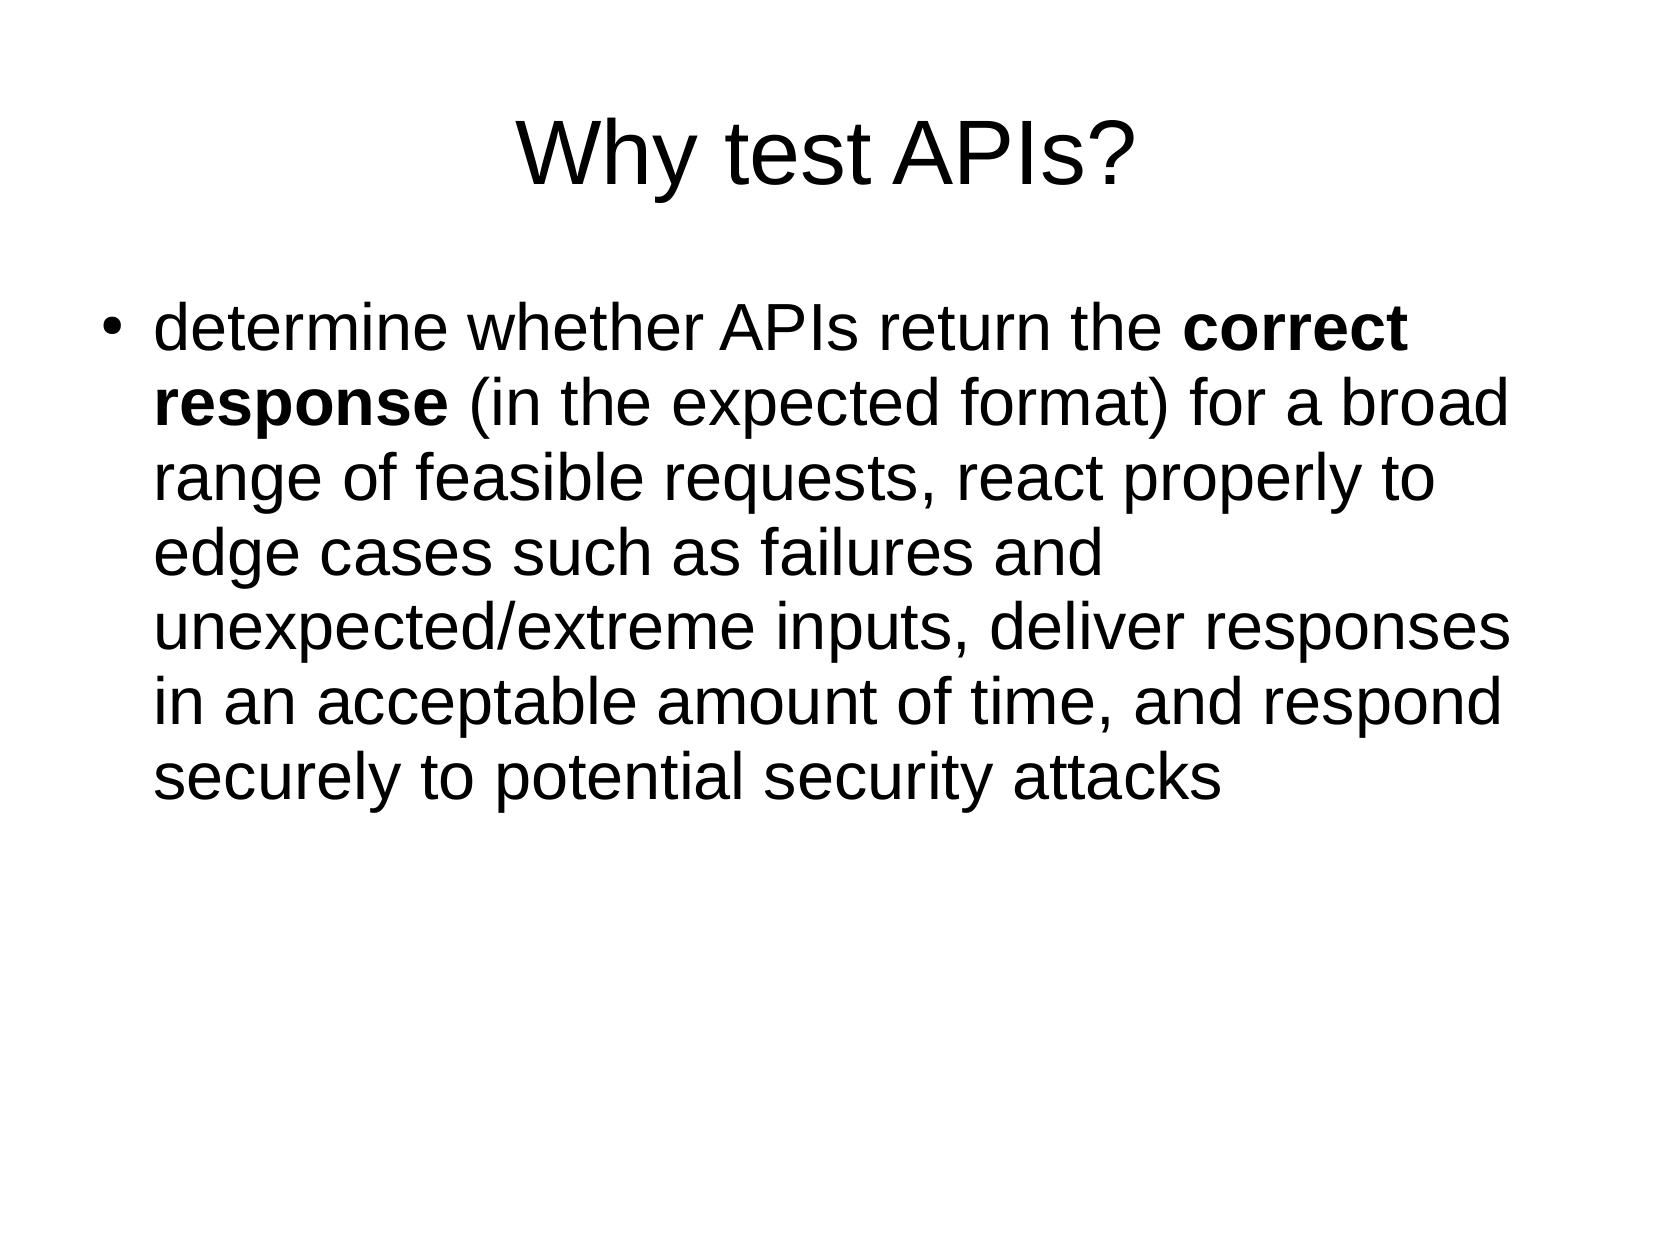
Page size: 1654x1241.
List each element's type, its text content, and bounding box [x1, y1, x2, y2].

title Why test APIs? [82, 49, 1571, 257]
list determine whether APIs return the correct response (in the expected format) for a broad range of feasible requests, react properly to edge cases such as failures and unexpected/extreme inputs, deliver responses in an acceptable amount of time, and respond securely to potential security attacks [82, 290, 1571, 1010]
